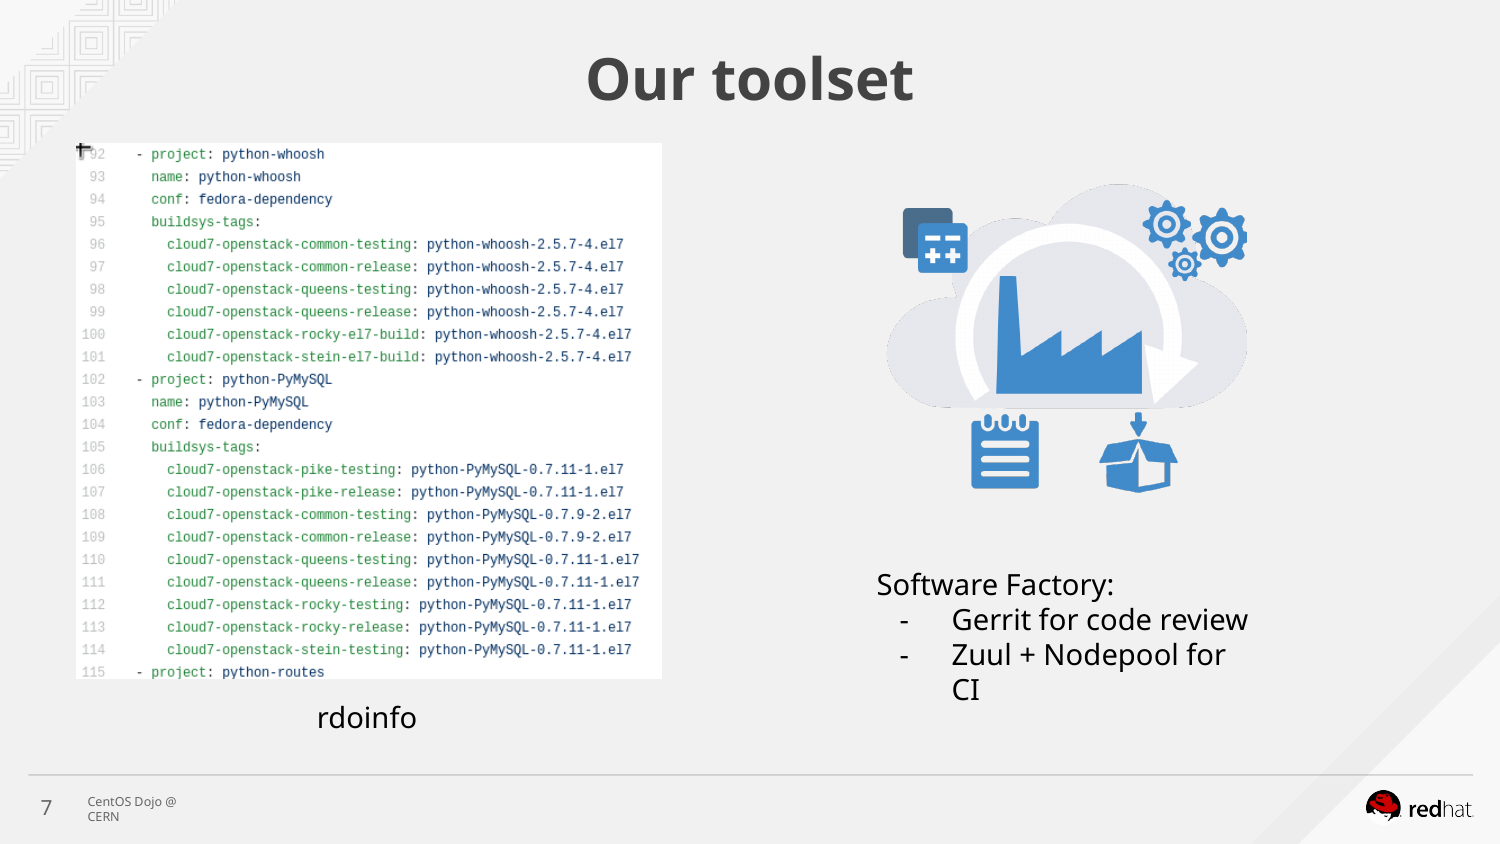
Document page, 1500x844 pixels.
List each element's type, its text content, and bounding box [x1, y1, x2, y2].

title Our toolset [135, 0, 1365, 128]
picture [0, 0, 1500, 844]
text_box rdoinfo [301, 683, 436, 771]
text_box Software Factory: Gerrit for code review Zuul + Nodepool for CI [861, 551, 1272, 684]
slide_number 1 [16, 776, 77, 842]
